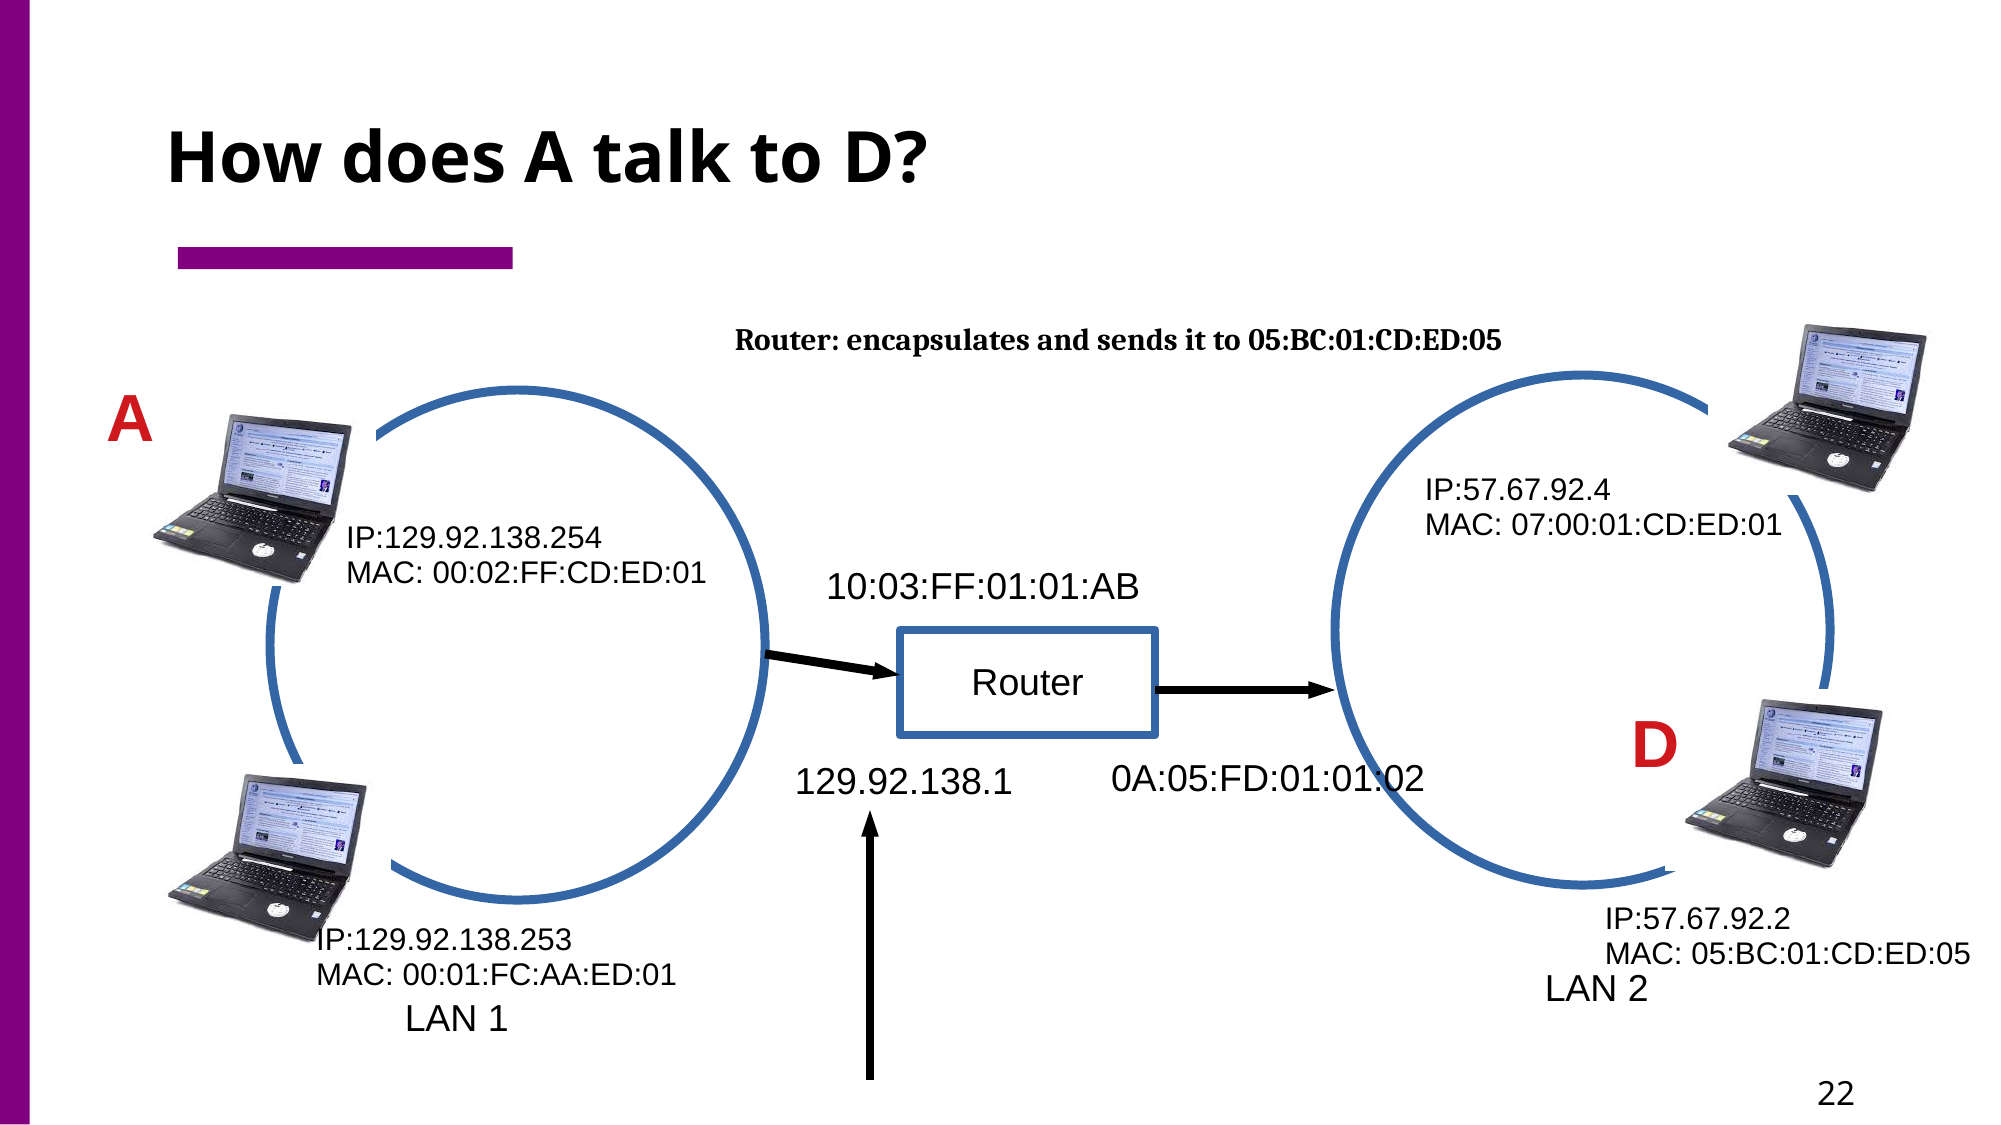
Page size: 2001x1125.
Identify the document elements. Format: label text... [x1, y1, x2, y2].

text_box 129.92.138.1 [780, 753, 1070, 811]
picture [1708, 314, 1951, 496]
text_box IP:129.92.138.254 MAC: 00:02:FF:CD:ED:01 [331, 513, 766, 654]
text_box 10:03:FF:01:01:AB [811, 558, 1171, 616]
text_box IP:57.67.92.4 MAC: 07:00:01:CD:ED:01 [1410, 464, 1844, 606]
text_box IP:129.92.138.253 MAC: 00:01:FC:AA:ED:01 [301, 915, 736, 1056]
text_box A [91, 374, 149, 655]
text_box Router [900, 630, 1156, 736]
text_box IP:57.67.92.2 MAC: 05:BC:01:CD:ED:05 [1590, 894, 2000, 1036]
picture [1665, 689, 1907, 871]
text_box D [1616, 699, 1695, 790]
text_box How does A talk to D? [151, 0, 1849, 212]
text_box 0A:05:FD:01:01:02 [1096, 750, 1456, 807]
text_box Router: encapsulates and sends it to 05:BC:01:CD:ED:05 [720, 314, 1547, 367]
picture [149, 404, 376, 586]
text_box LAN 2 [1530, 960, 1590, 1017]
picture [148, 764, 391, 946]
